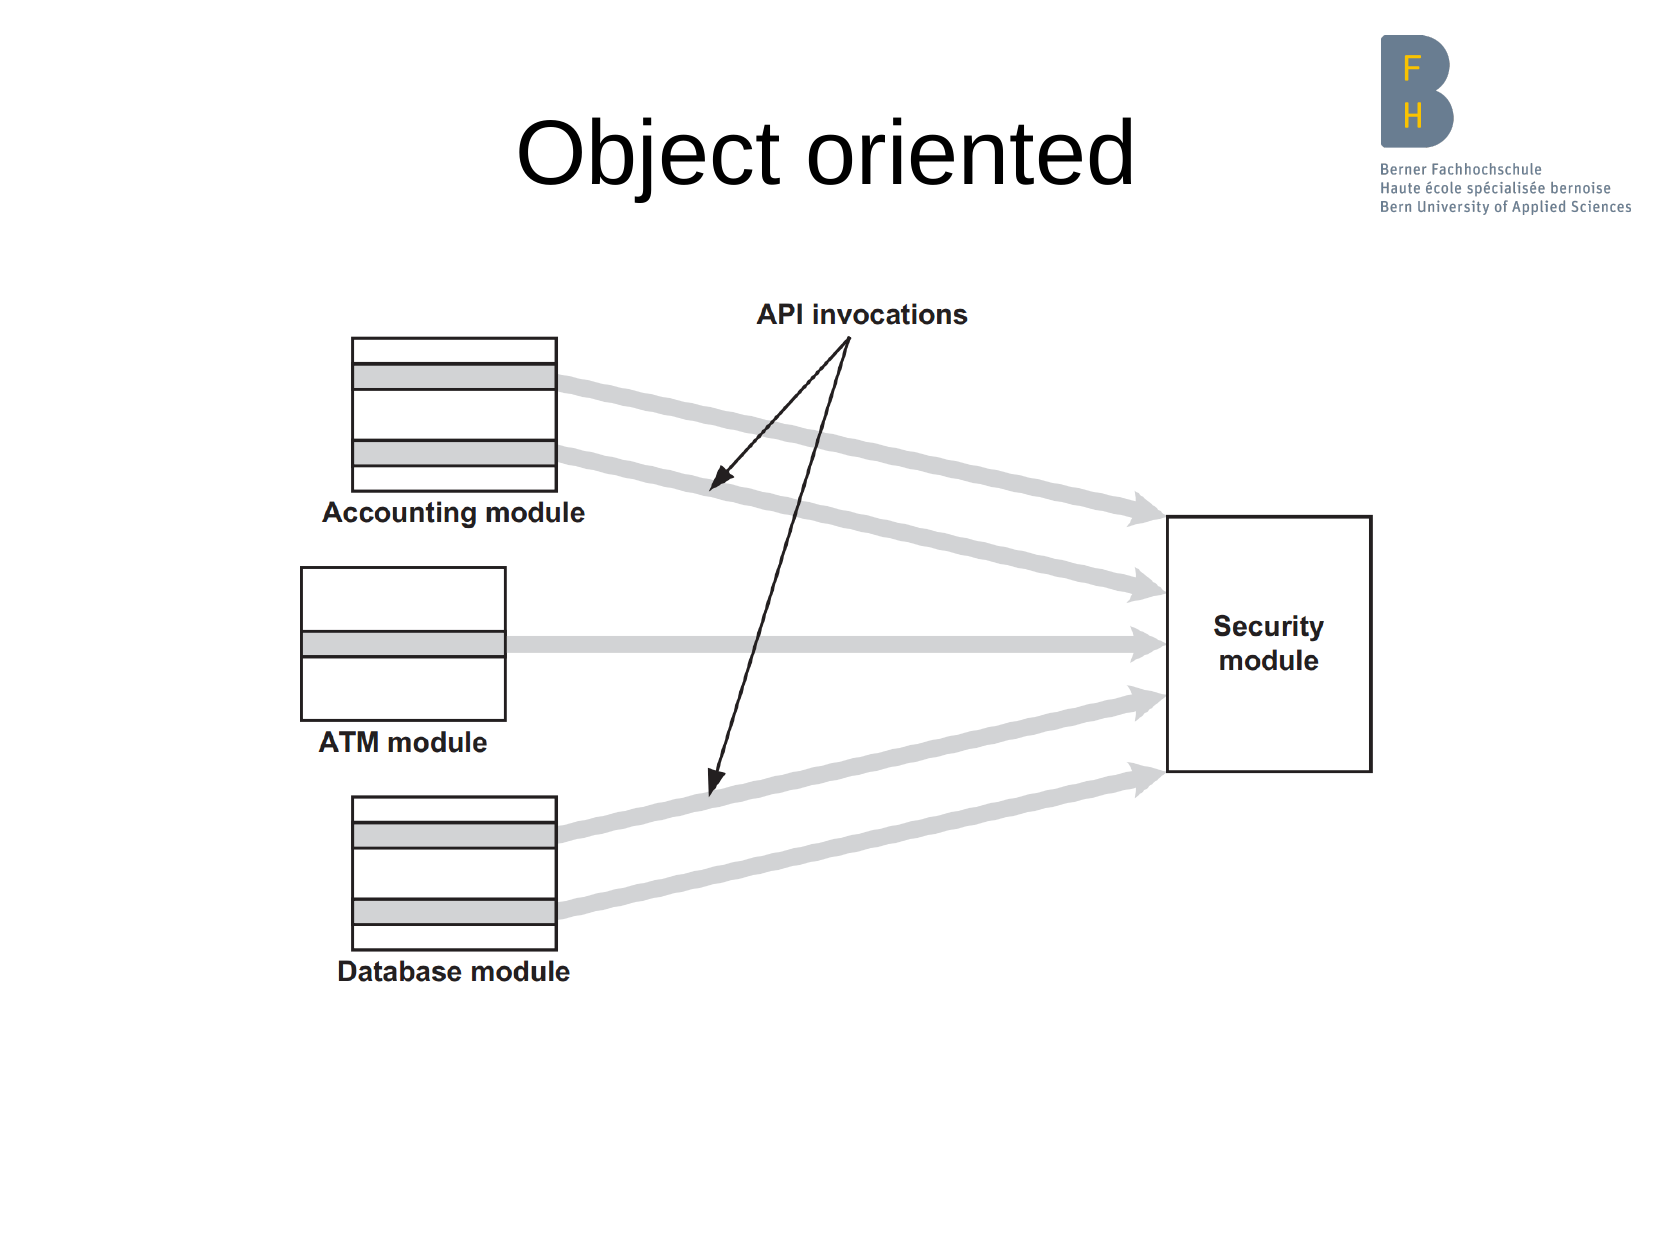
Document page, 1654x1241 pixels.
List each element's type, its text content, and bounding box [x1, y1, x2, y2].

picture [244, 290, 1409, 1010]
picture [1381, 35, 1631, 215]
title Object oriented [82, 49, 1571, 257]
